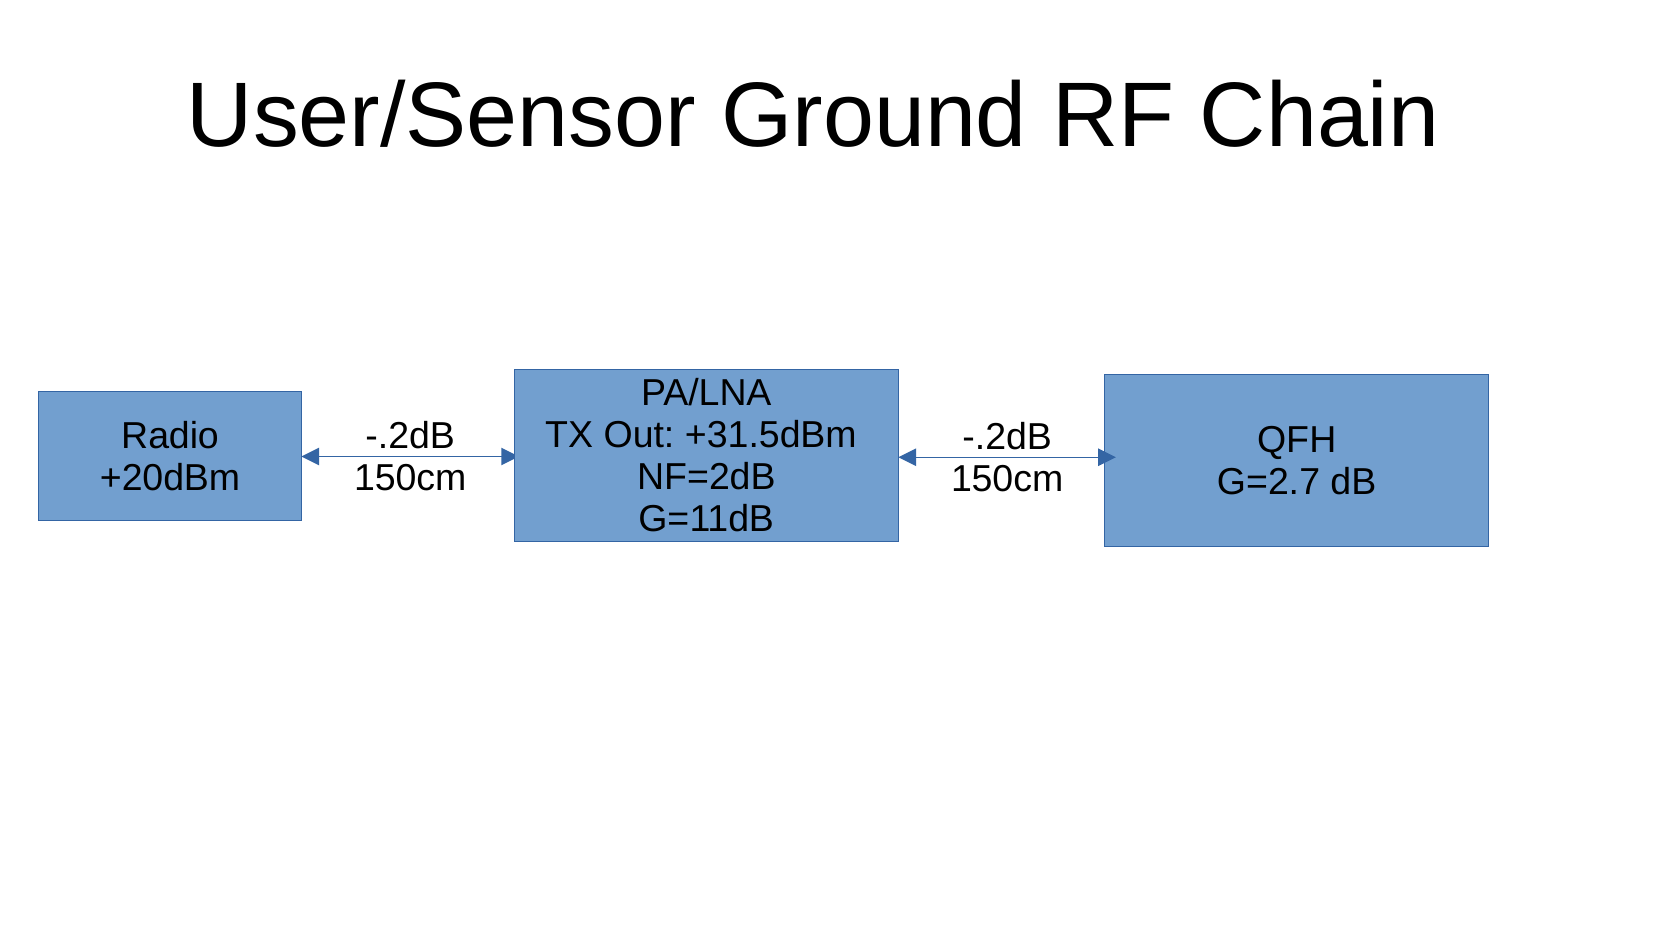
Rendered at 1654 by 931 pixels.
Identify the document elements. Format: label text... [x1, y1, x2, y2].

text_box PA/LNA TX Out: +31.5dBm NF=2dB G=11dB [514, 369, 899, 542]
text_box QFH G=2.7 dB [1104, 374, 1489, 547]
title User/Sensor Ground RF Chain [82, 37, 1571, 193]
text_box Radio +20dBm [38, 391, 302, 521]
